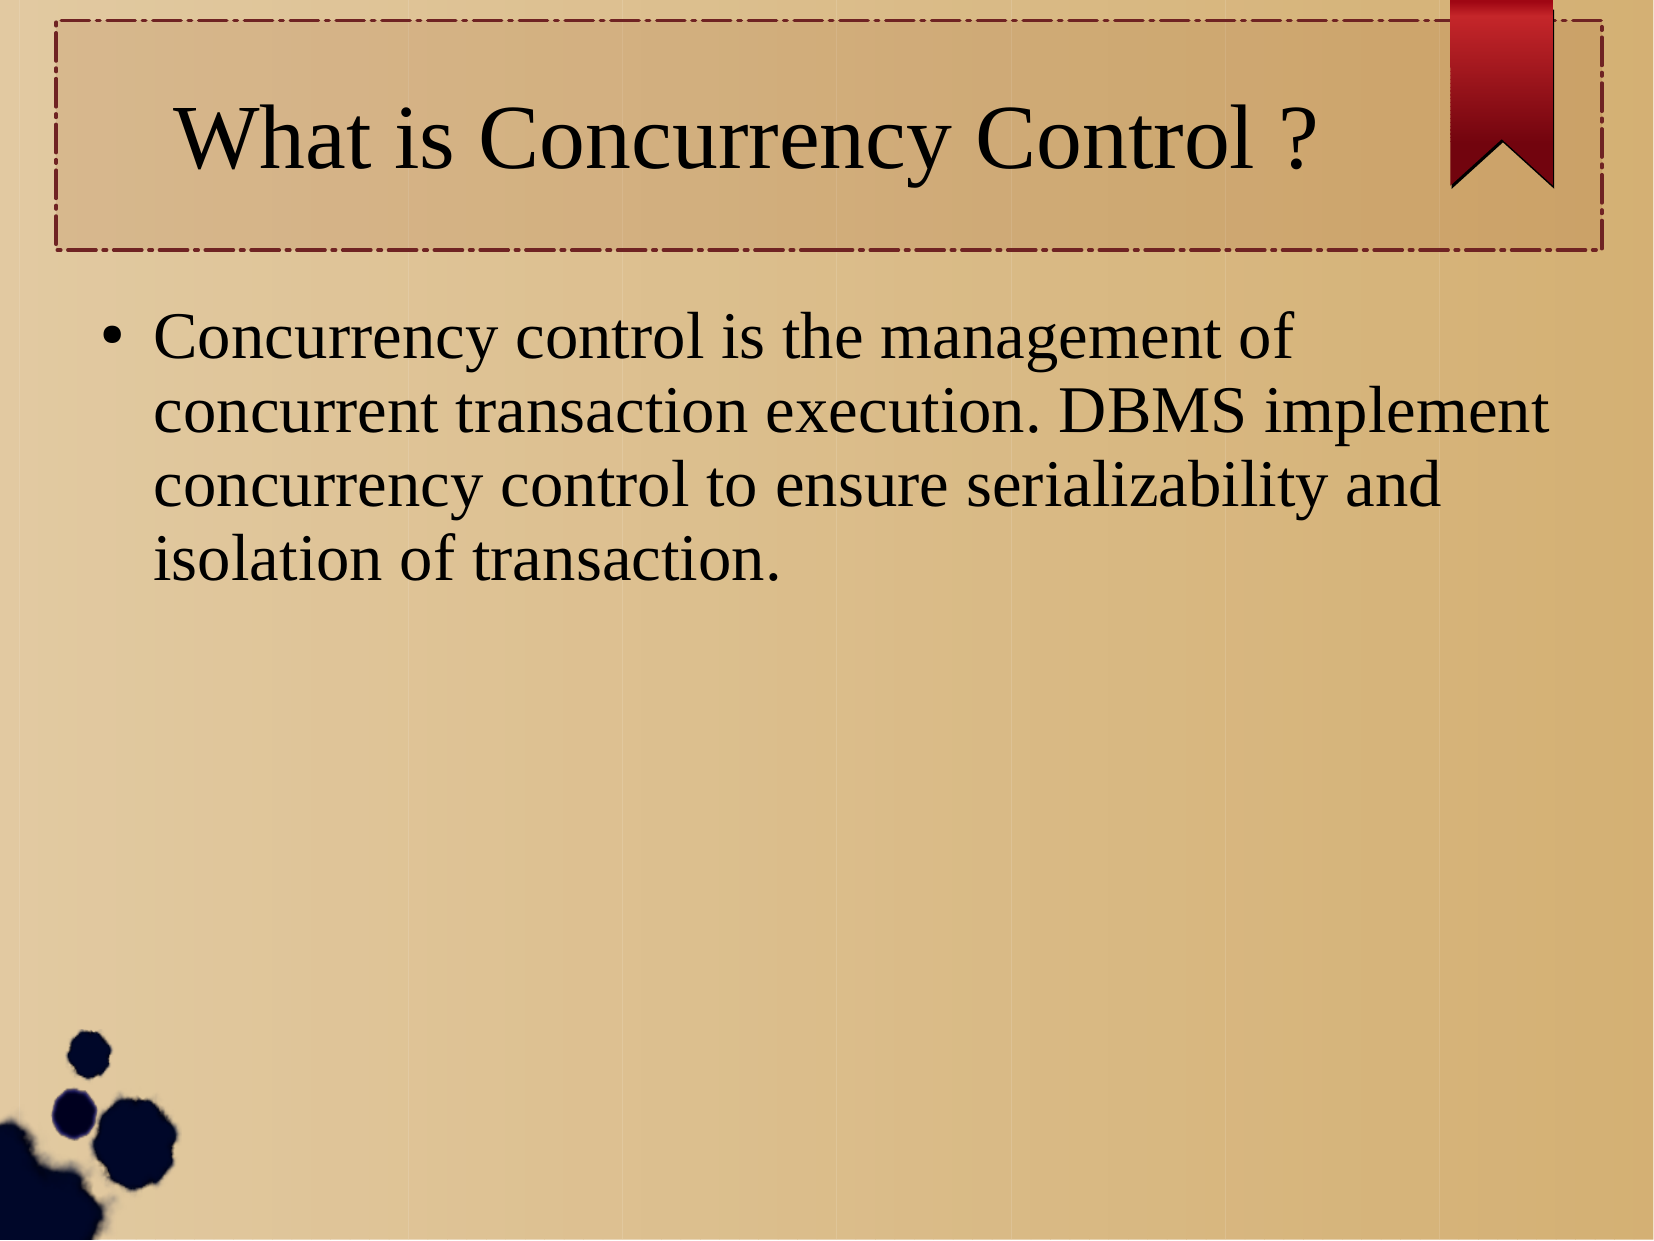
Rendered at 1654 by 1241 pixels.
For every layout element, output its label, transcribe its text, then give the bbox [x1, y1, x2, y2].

list Concurrency control is the management of concurrent transaction execution. DBMS implement concurrency control to ensure serializability and isolation of transaction. [82, 299, 1571, 1019]
title What is Concurrency Control ? [82, 47, 1412, 229]
